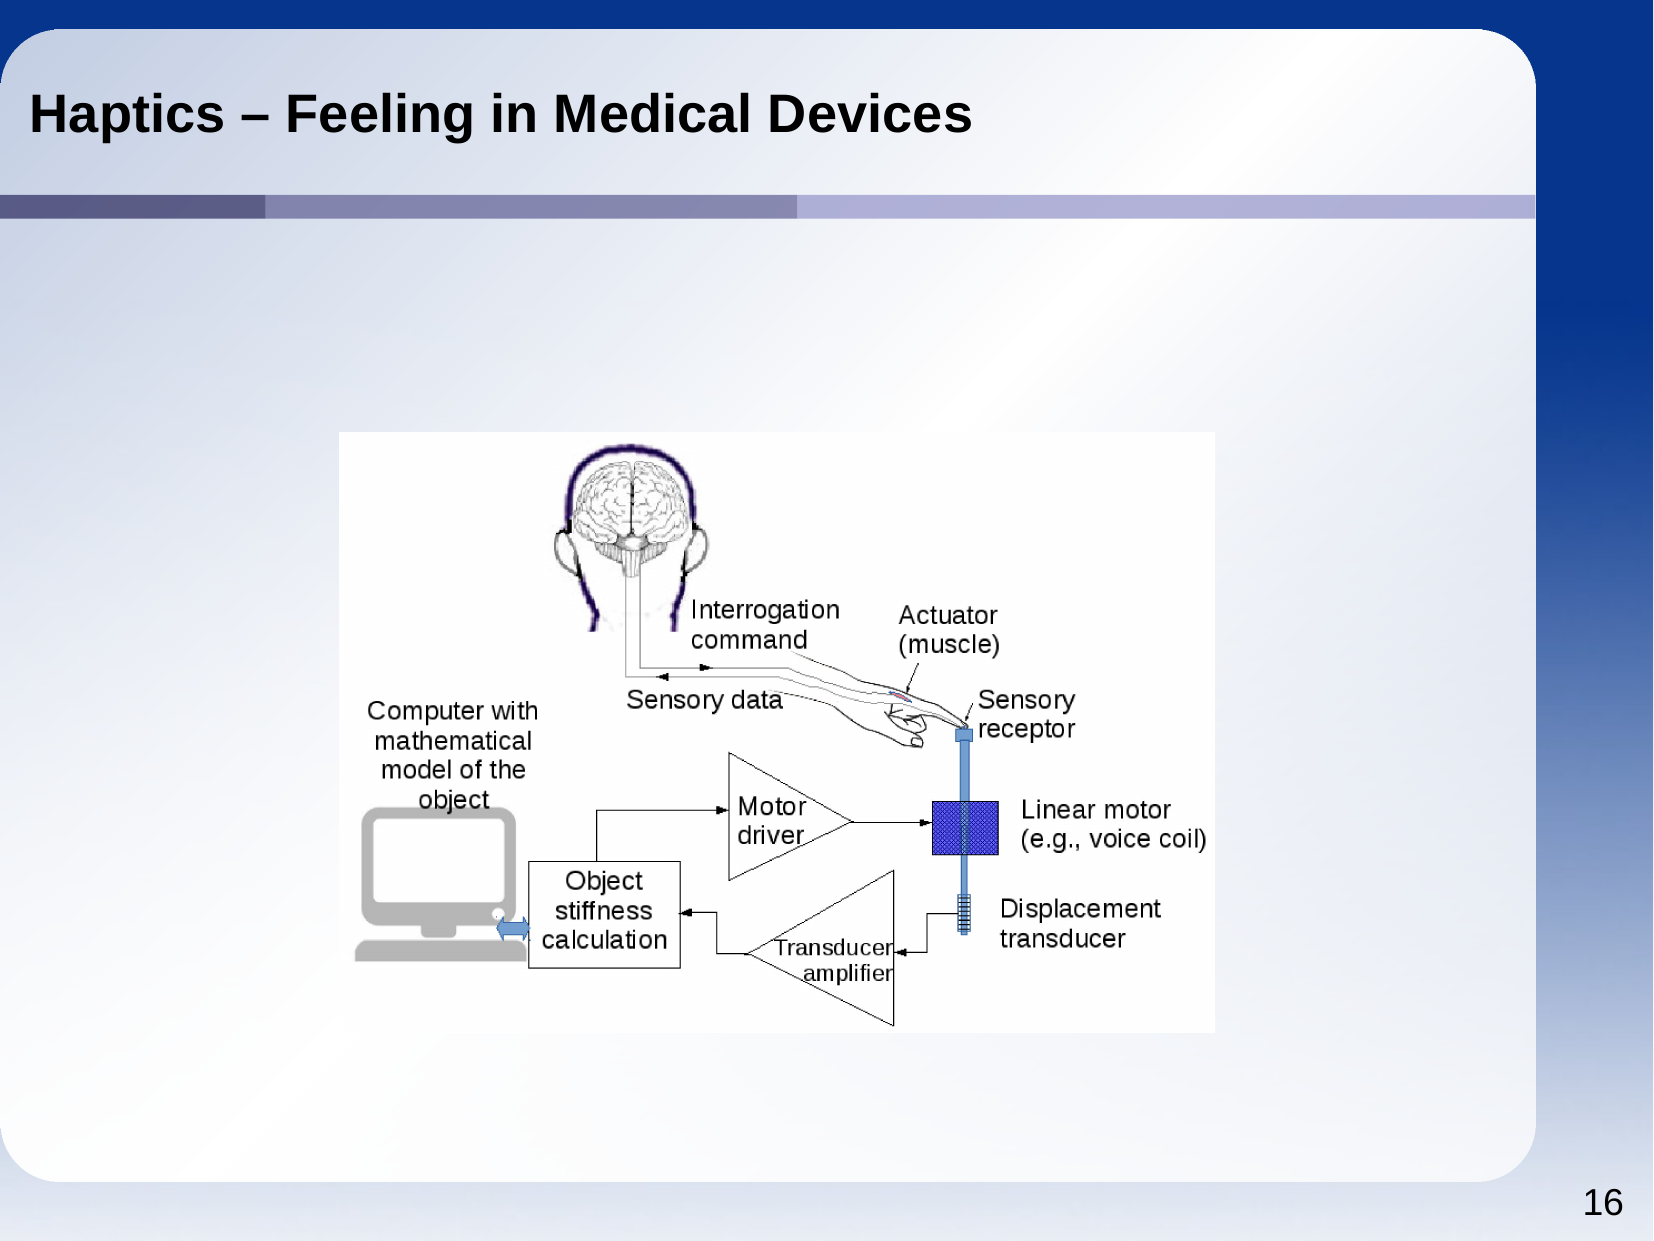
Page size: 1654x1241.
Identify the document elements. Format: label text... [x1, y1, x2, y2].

picture [339, 432, 1215, 1033]
picture [0, 0, 1654, 1241]
title Haptics – Feeling in Medical Devices [29, 49, 1506, 178]
